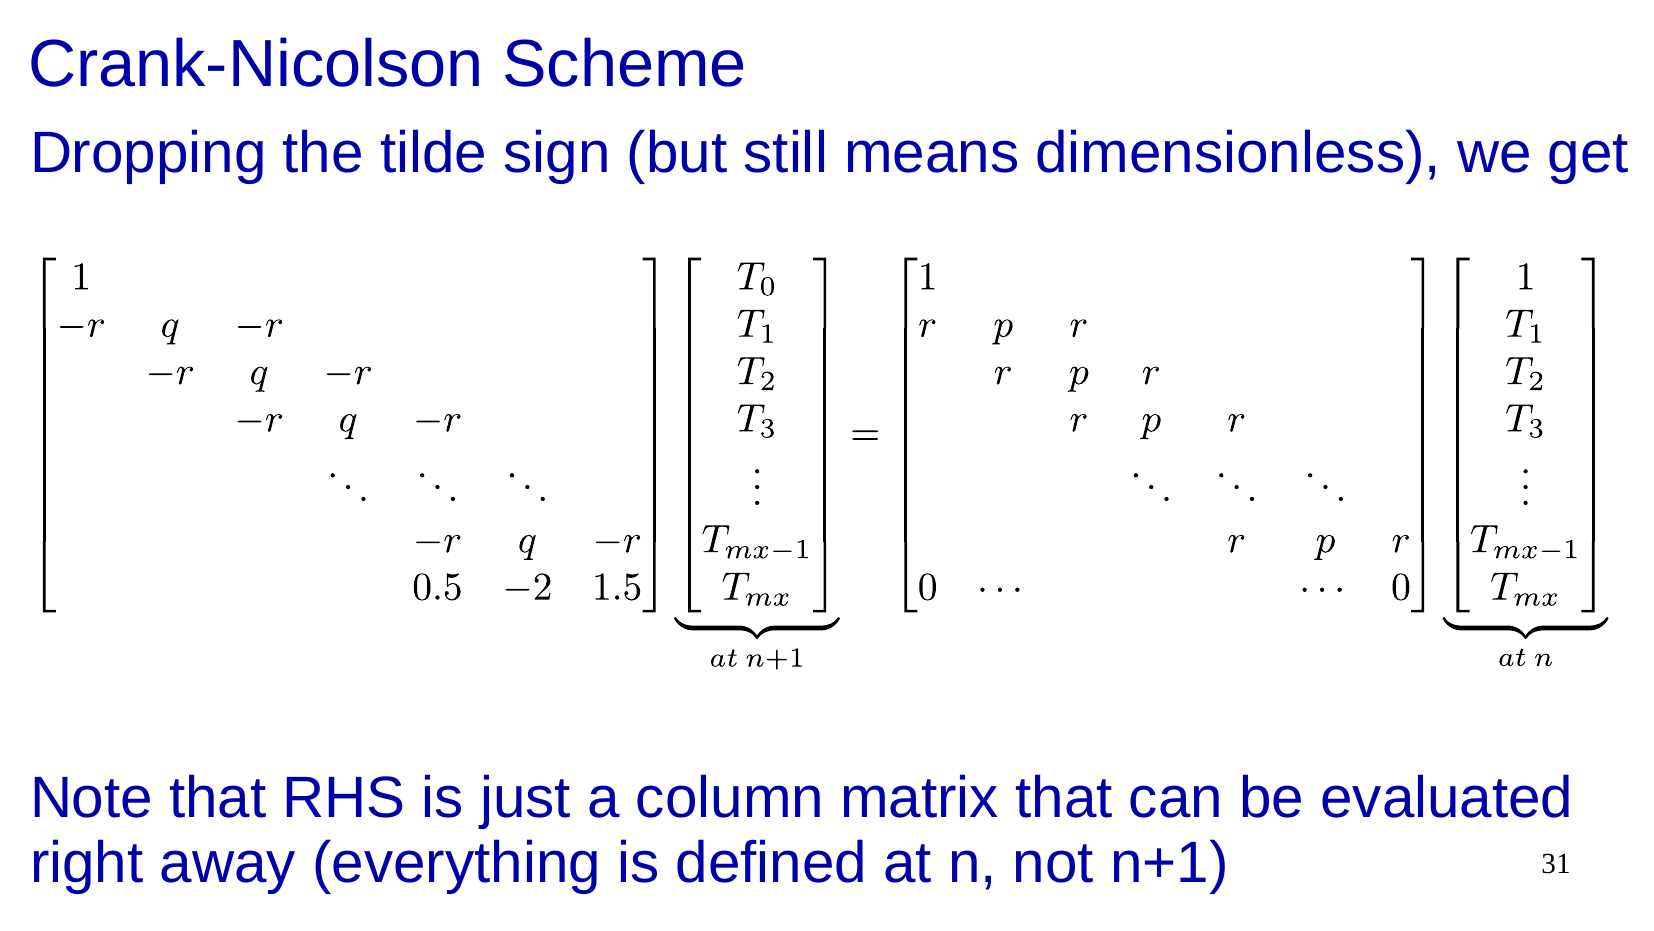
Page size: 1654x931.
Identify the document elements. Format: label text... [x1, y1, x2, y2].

title Crank-Nicolson Scheme [28, 21, 1626, 106]
text_box [30, 257, 1609, 670]
list Note that RHS is just a column matrix that can be evaluated right away (everything is defined at n, not n+1) [30, 765, 1645, 916]
list Dropping the tilde sign (but still means dimensionless), we get [30, 120, 1645, 765]
